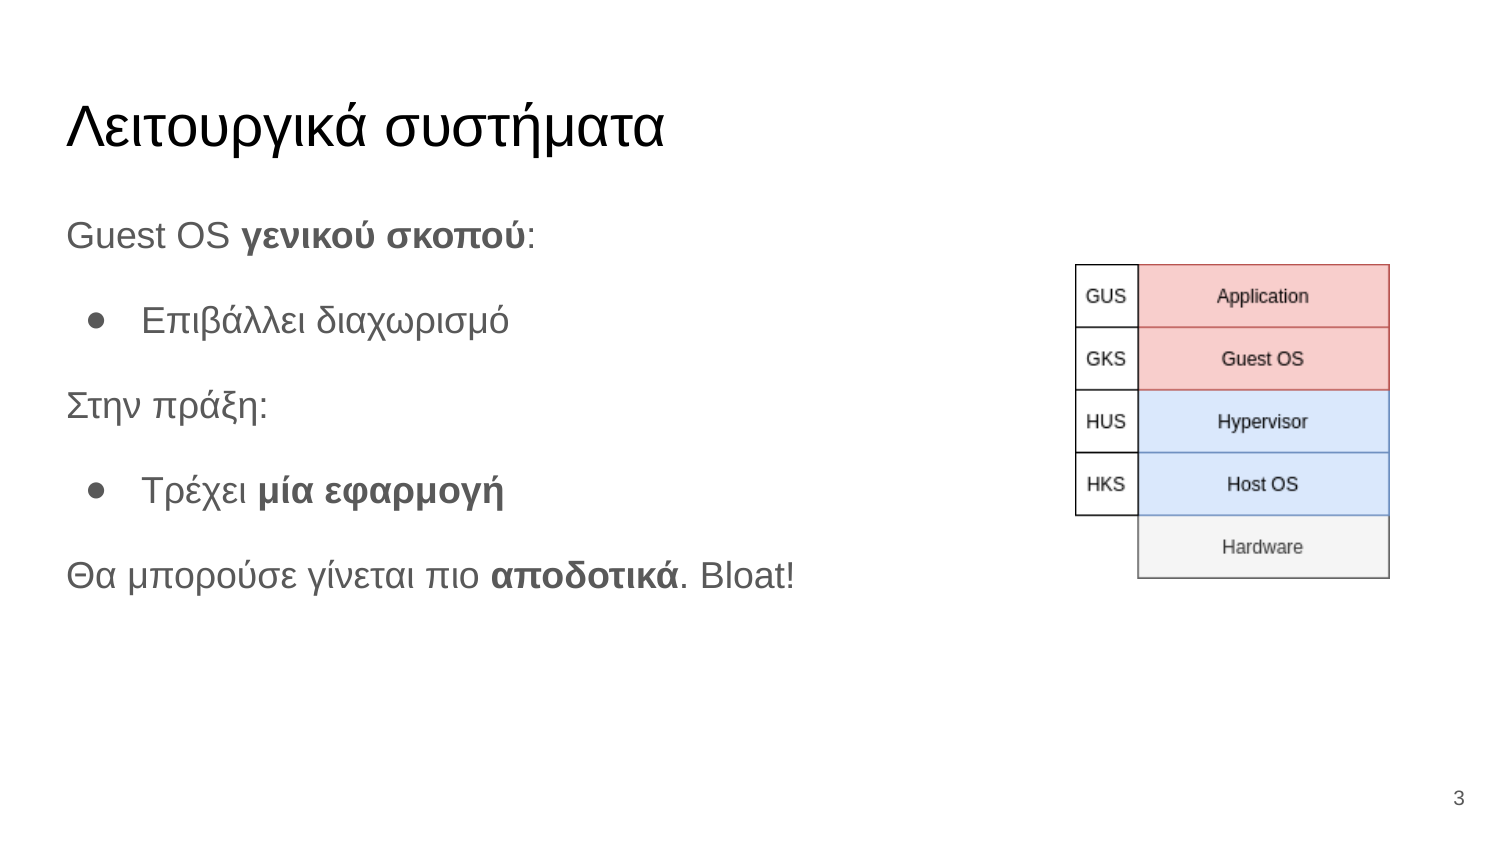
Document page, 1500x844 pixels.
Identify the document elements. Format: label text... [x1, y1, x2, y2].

slide_number <number> [1389, 764, 1480, 830]
picture [1075, 264, 1390, 579]
list Guest OS γενικού σκοπού: Επιβάλλει διαχωρισμό Στην πράξη: Τρέχει μία εφαρμογή Θα μπορούσε γίνεται πιο αποδοτικά. Bloat! [51, 189, 819, 750]
title Λειτουργικά συστήματα [51, 72, 1449, 167]
